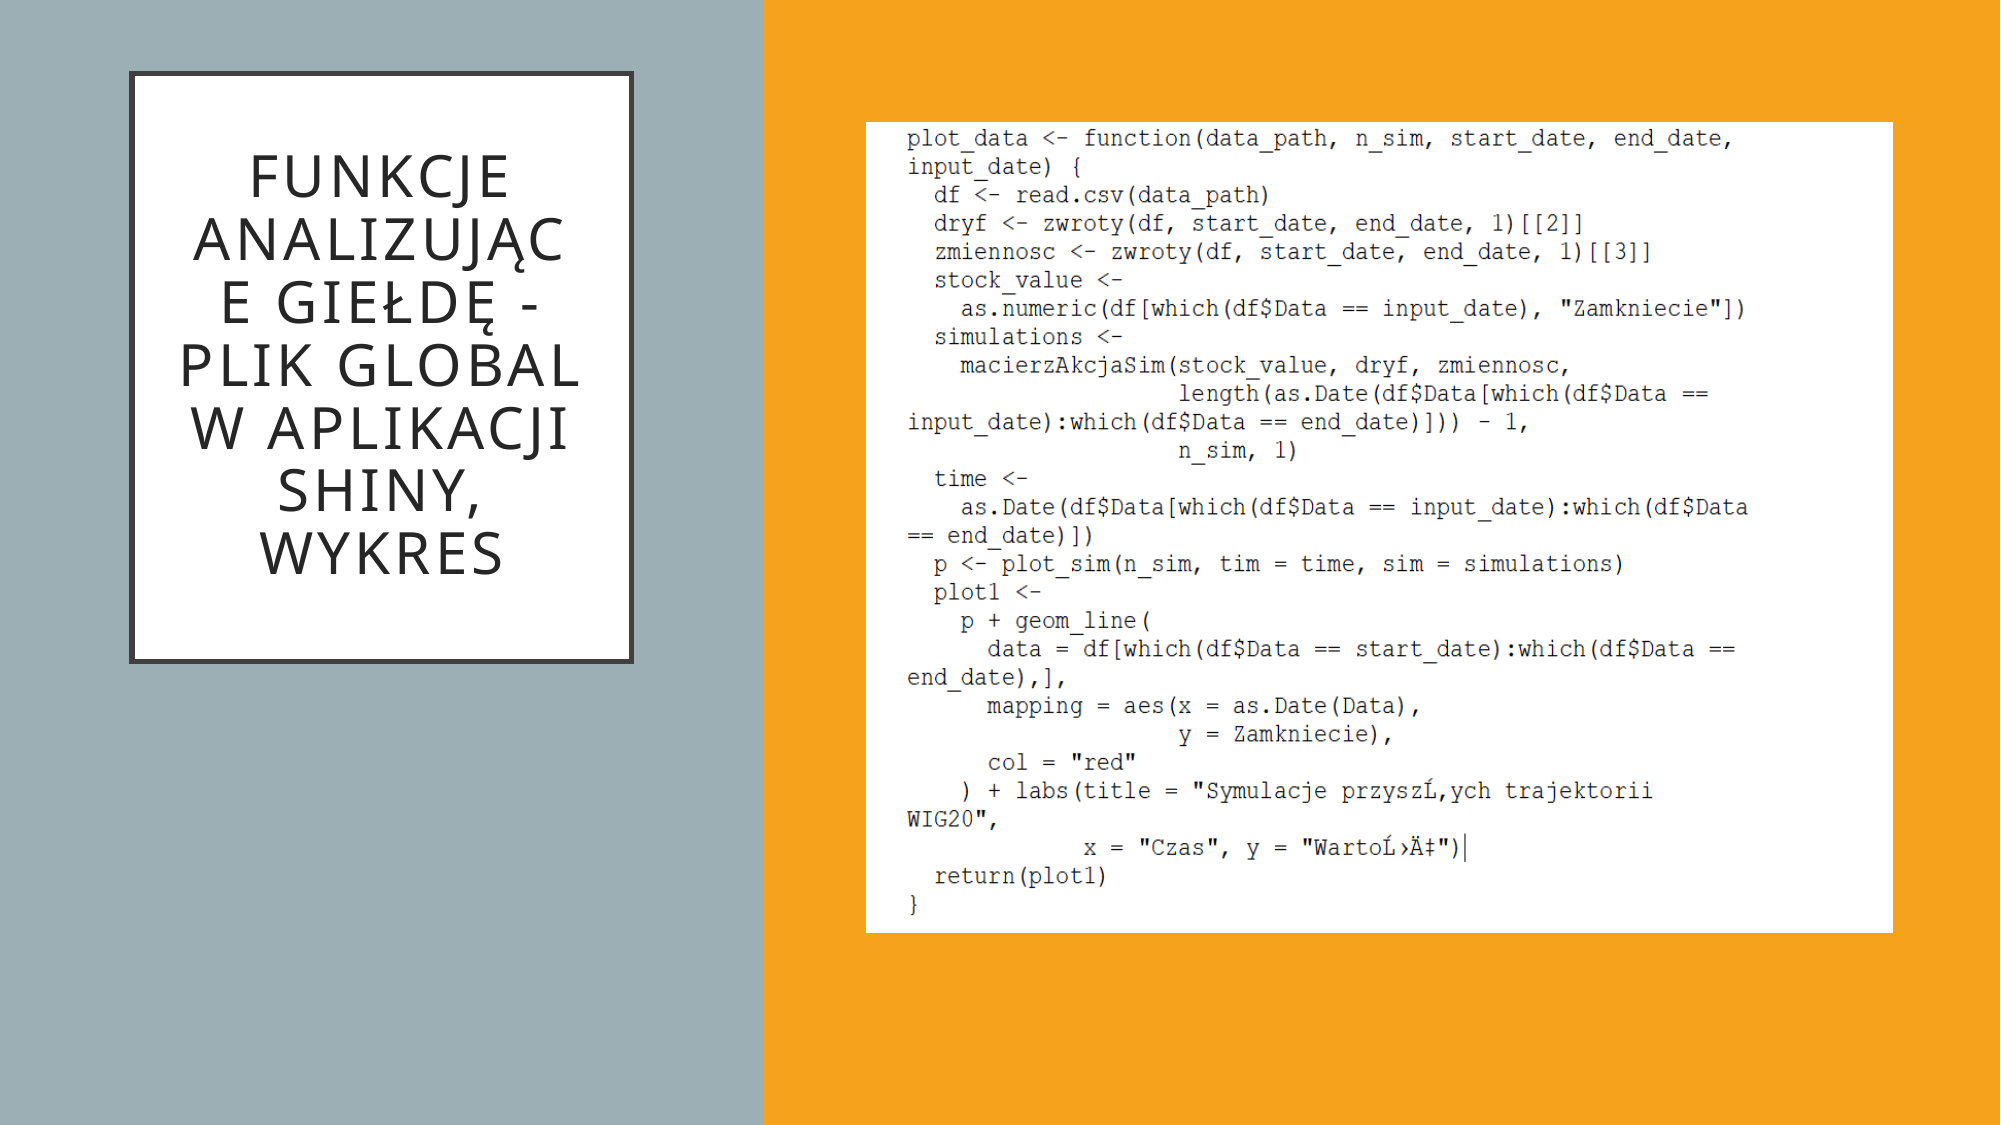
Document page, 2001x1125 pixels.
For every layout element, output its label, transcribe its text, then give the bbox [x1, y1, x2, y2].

text_box [0, 0, 2000, 1125]
title Funkcje analizujące giełdę - plik global w aplikacji shiny, wykres [131, 73, 632, 662]
picture [866, 122, 1893, 933]
